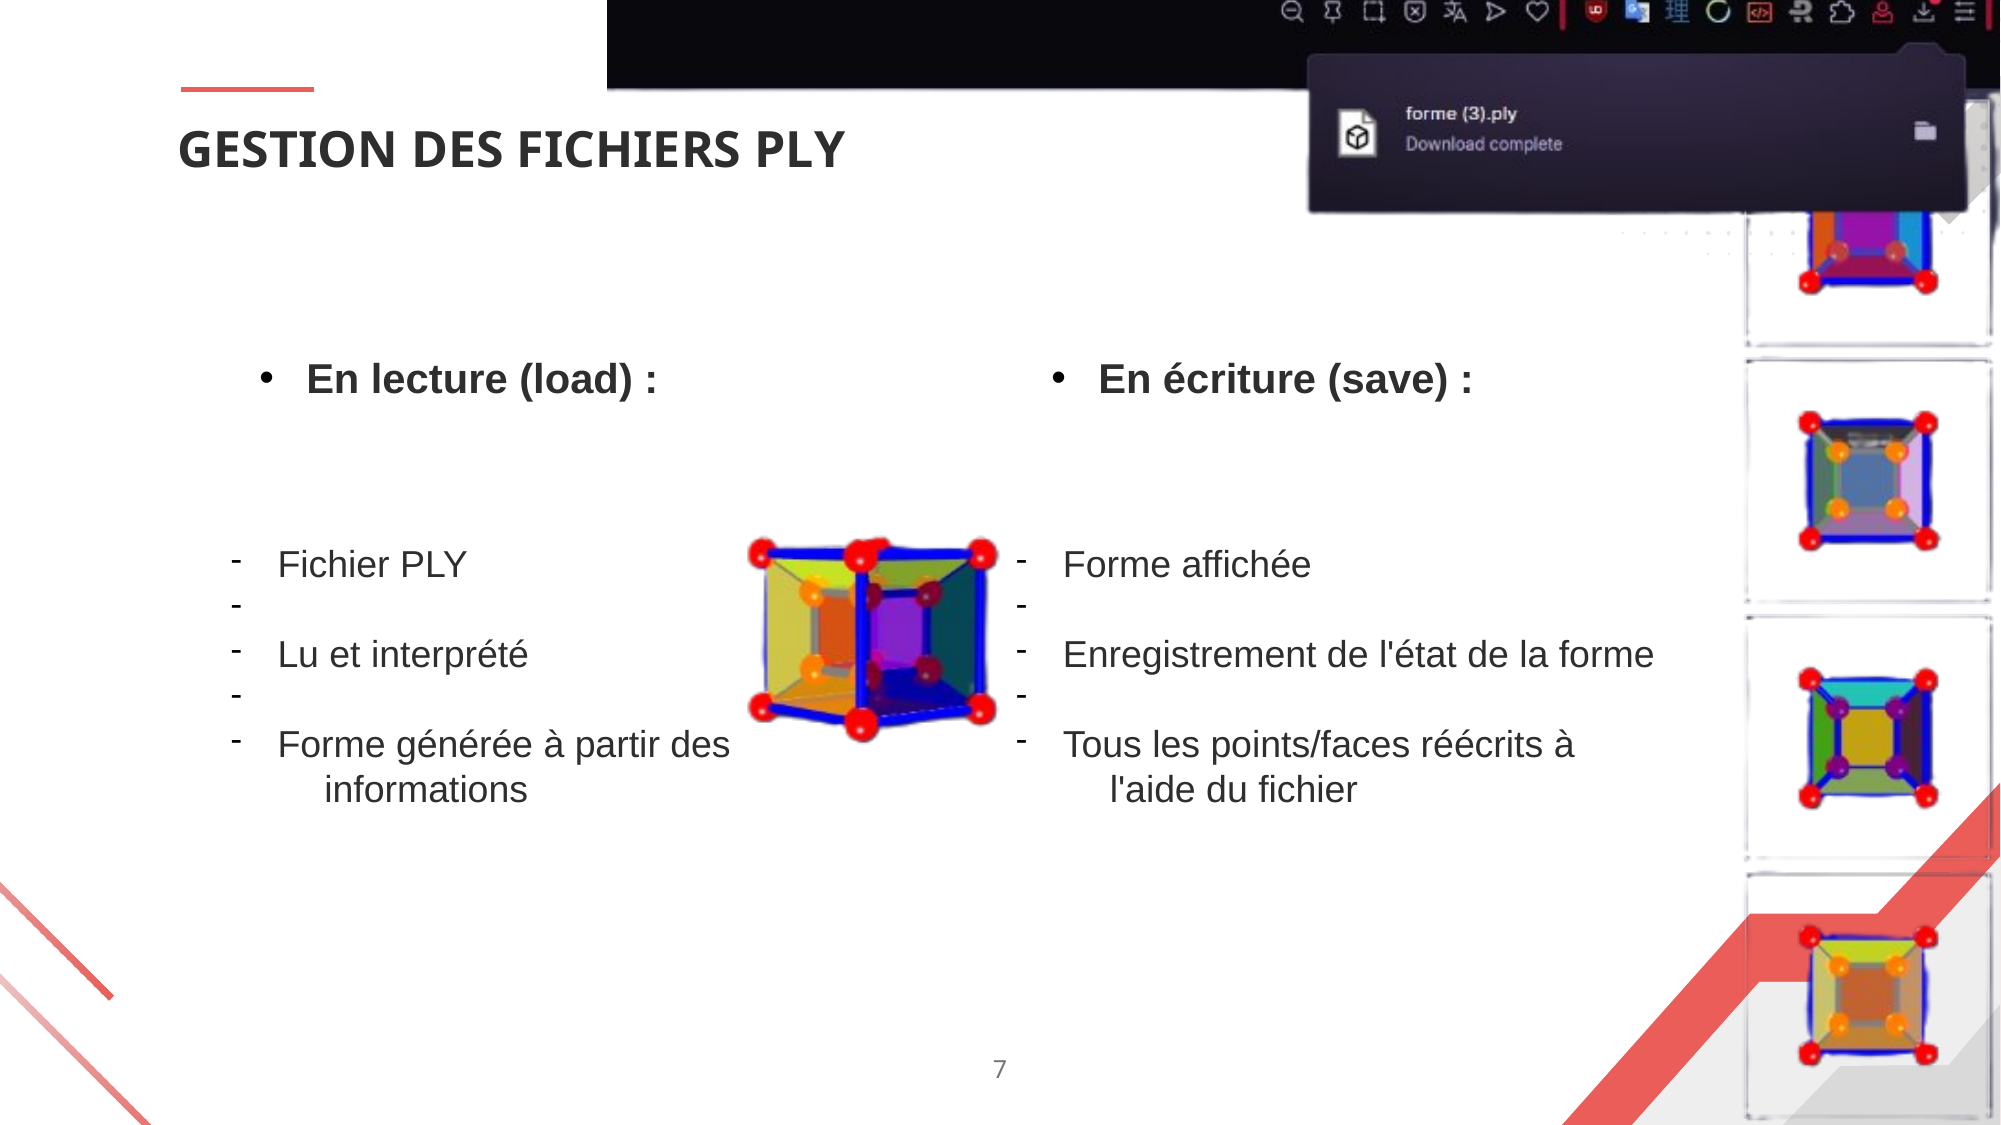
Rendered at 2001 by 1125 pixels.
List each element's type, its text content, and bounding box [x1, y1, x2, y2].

title GESTION DES FICHIERS PLY [157, 97, 607, 223]
text_box En lecture (load) : [244, 344, 607, 411]
text_box Fichier PLY Lu et interprété Forme générée à partir des informations [215, 532, 607, 821]
picture [607, 0, 2000, 1125]
